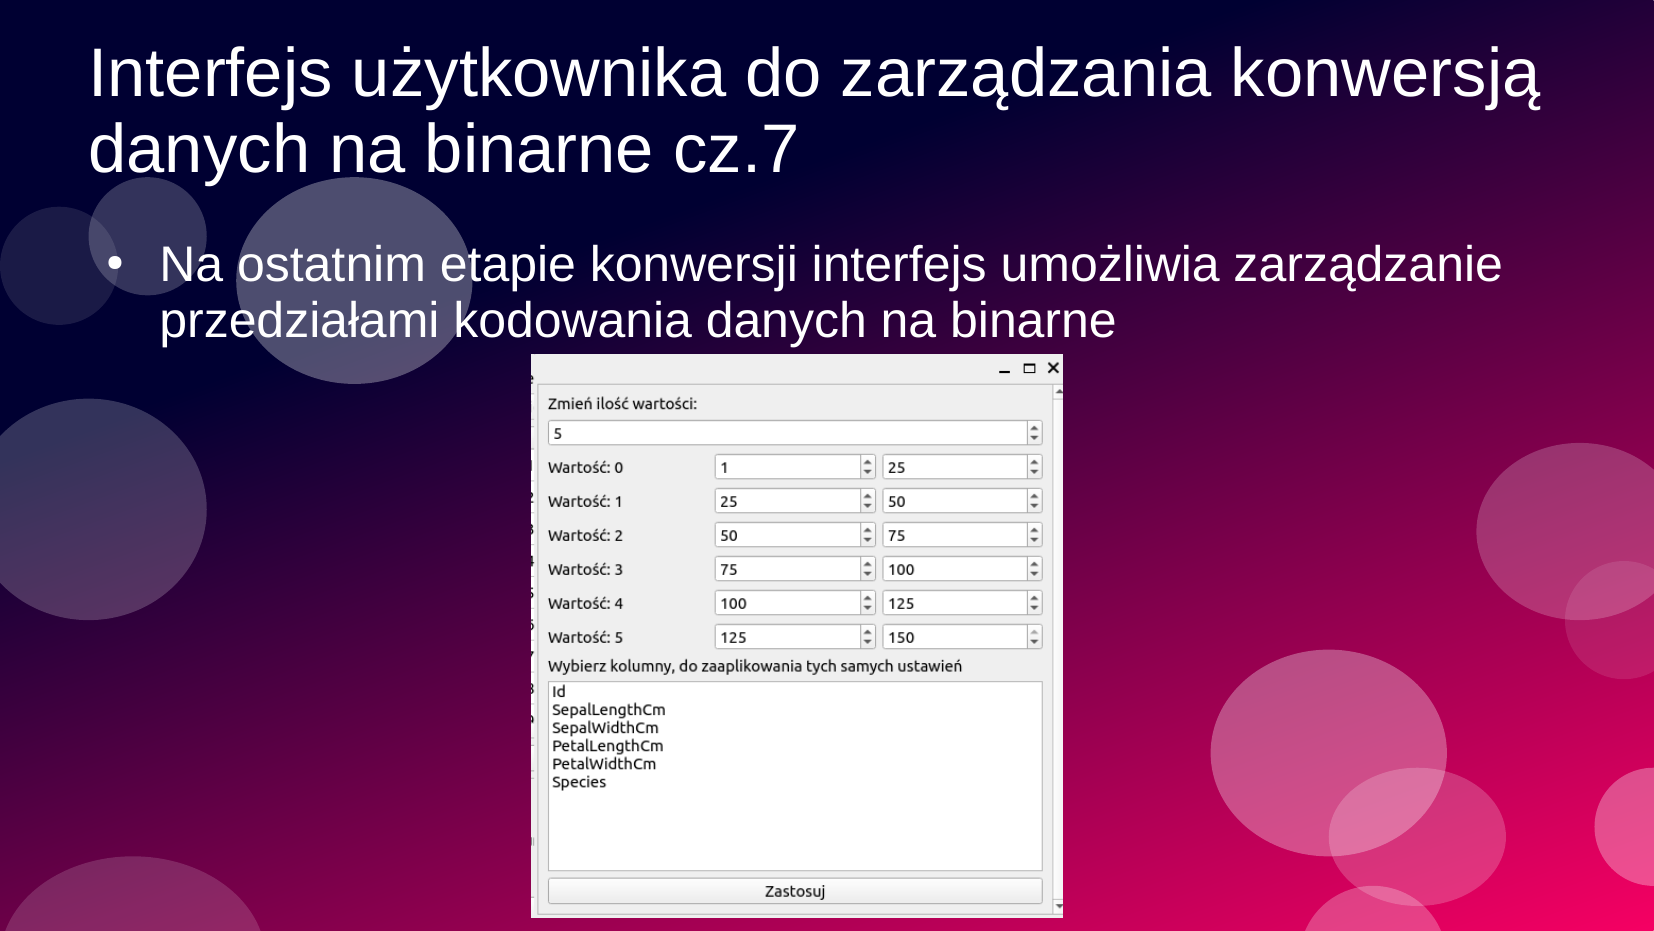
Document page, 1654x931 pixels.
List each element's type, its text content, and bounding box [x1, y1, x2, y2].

title Interfejs użytkownika do zarządzania konwersją danych na binarne cz.7 [88, 29, 1565, 192]
list Na ostatnim etapie konwersji interfejs umożliwia zarządzanie przedziałami kodowania danych na binarne [88, 236, 1565, 591]
picture [531, 354, 1063, 918]
